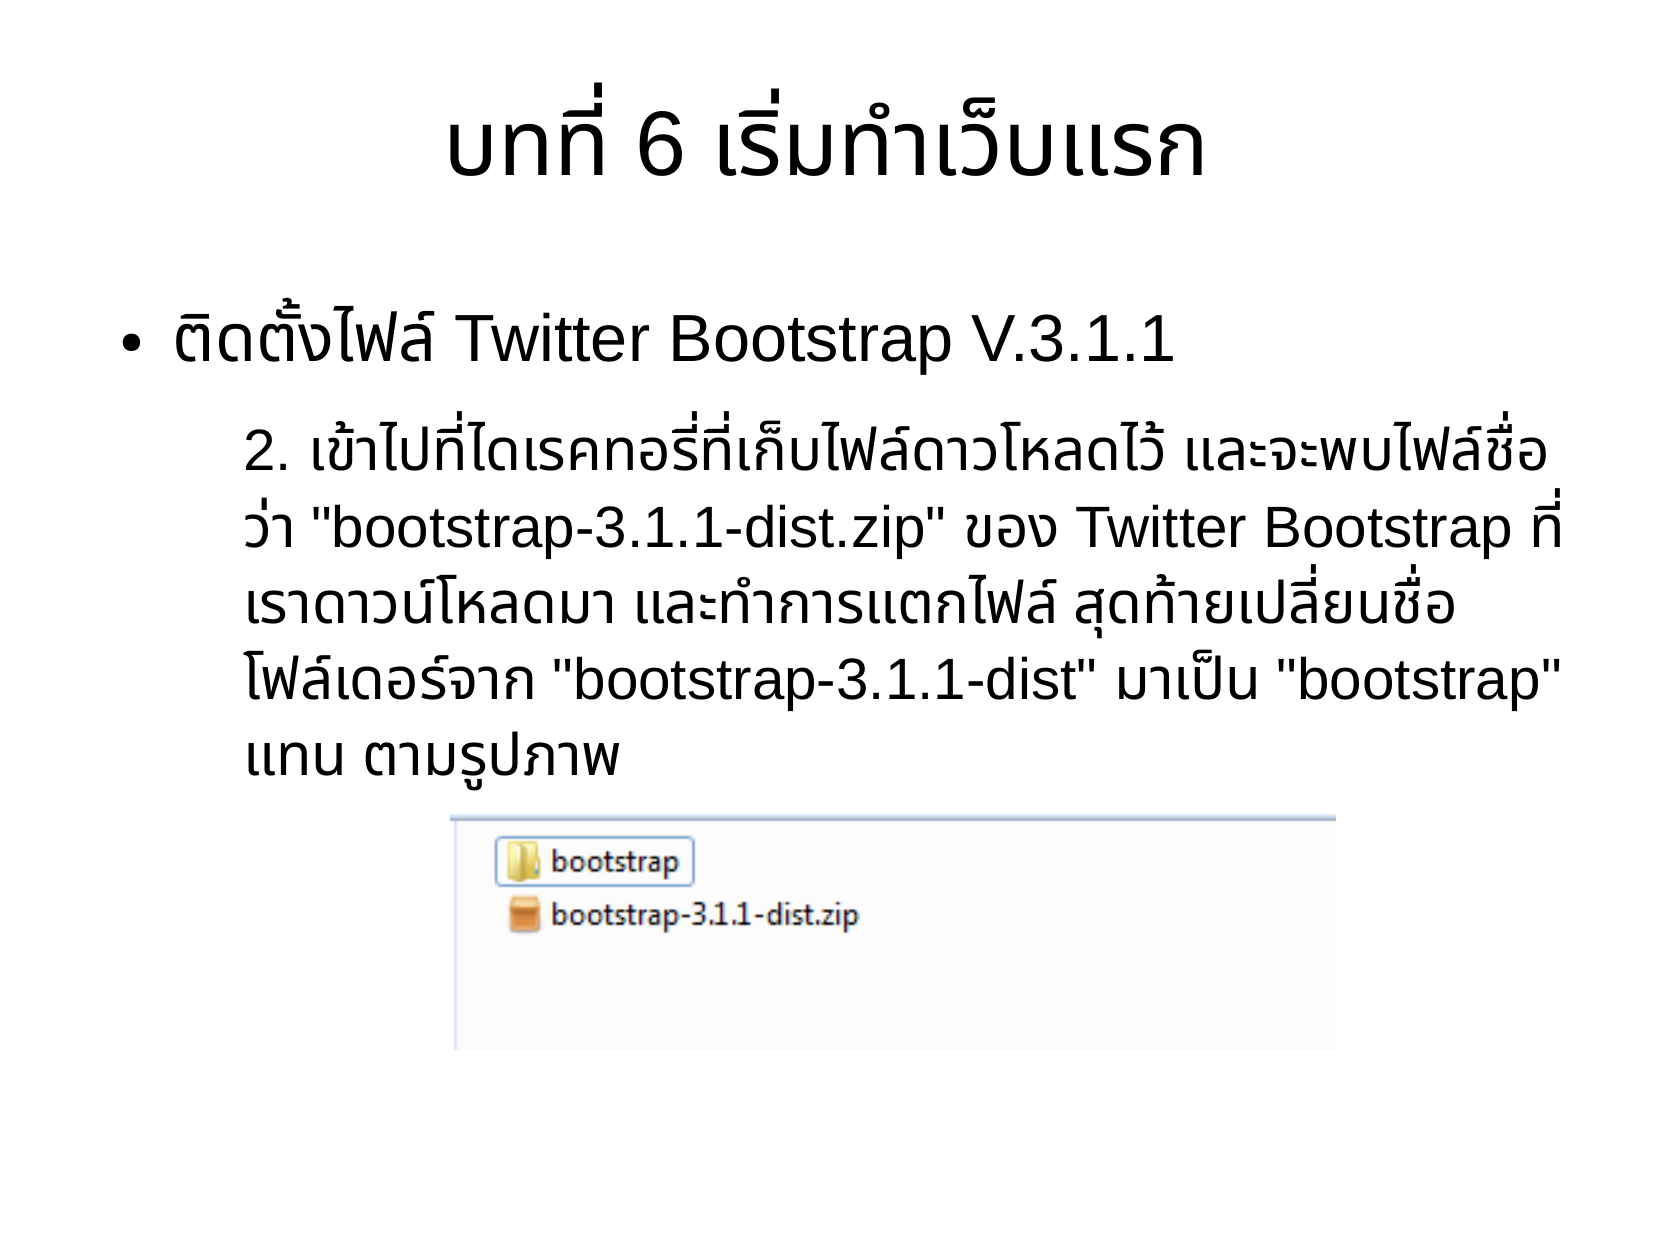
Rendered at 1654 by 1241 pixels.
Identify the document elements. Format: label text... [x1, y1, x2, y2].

title บทที่ 6 เริ่มทำเว็บแรก [82, 49, 1571, 257]
list ติดตั้งไฟล์ Twitter Bootstrap V.3.1.1 2. เข้าไปที่ไดเรคทอรี่ที่เก็บไฟล์ดาวโหลดไว้ และจะพบไฟล์ชื่อว่า "bootstrap-3.1.1-dist.zip" ของ Twitter Bootstrap ที่เราดาวน์โหลดมา และทำการแตกไฟล์ สุดท้ายเปลี่ยนชื่อโฟล์เดอร์จาก "bootstrap-3.1.1-dist" มาเป็น "bootstrap" แทน ตามรูปภาพ [101, 300, 1591, 1021]
picture [450, 814, 1336, 1051]
